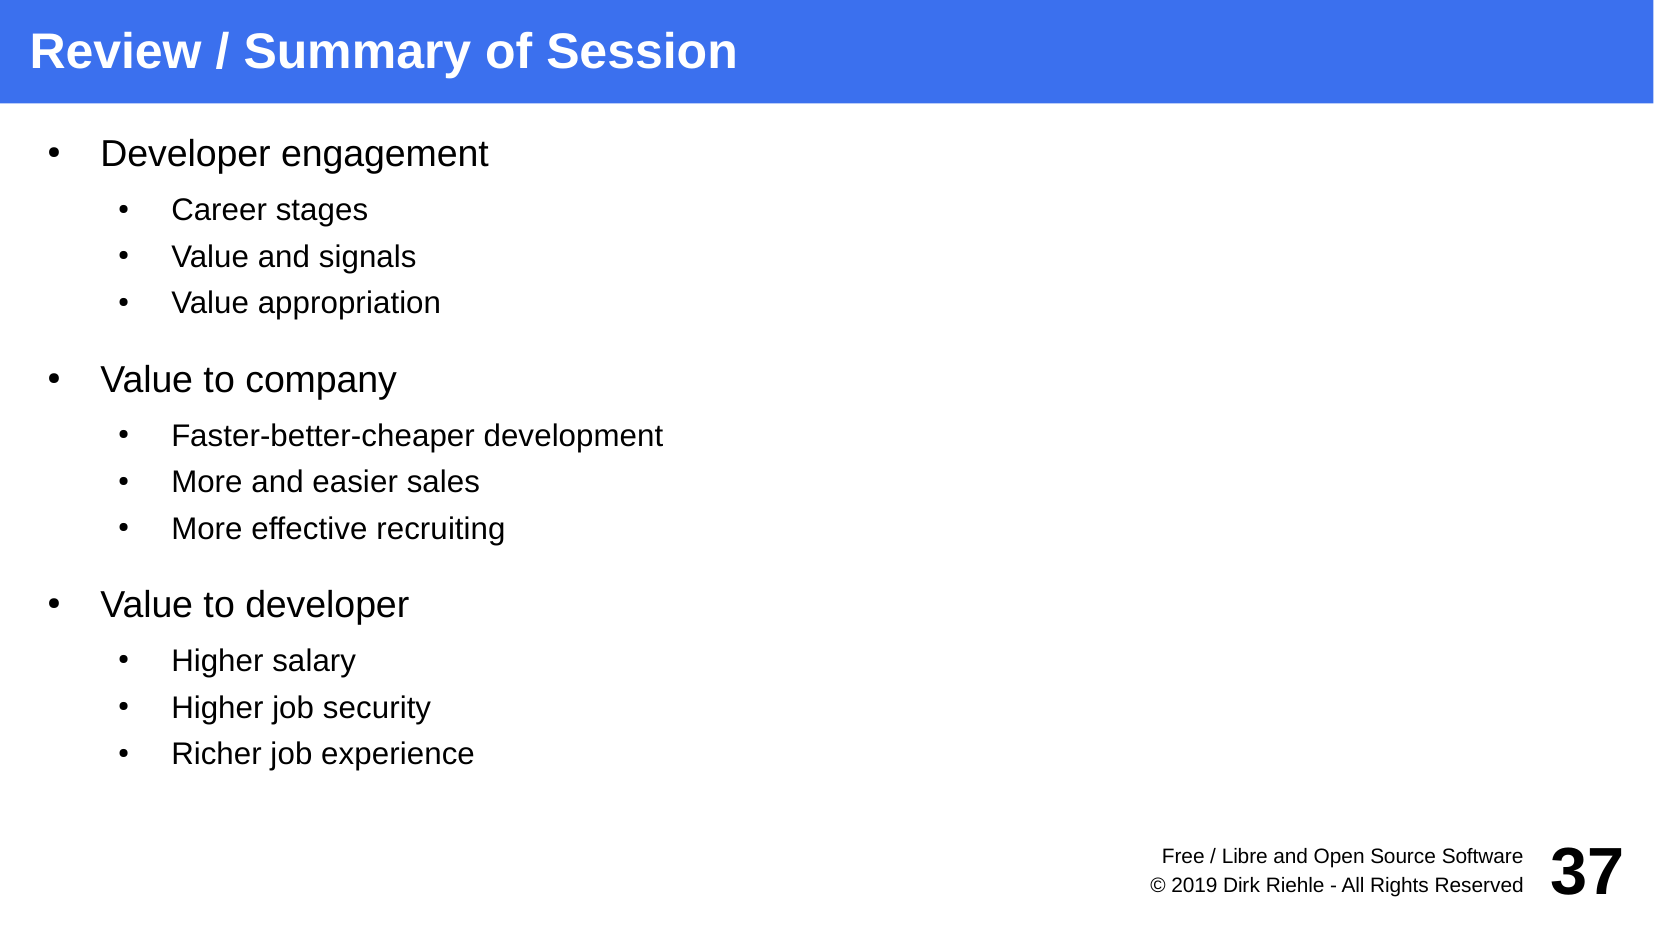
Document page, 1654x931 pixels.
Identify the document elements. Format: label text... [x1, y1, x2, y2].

list Developer engagement Career stages Value and signals Value appropriation Value to company Faster-better-cheaper development More and easier sales More effective recruiting Value to developer Higher salary Higher job security Richer job experience [29, 132, 1625, 813]
title Review / Summary of Session [0, 0, 1654, 104]
